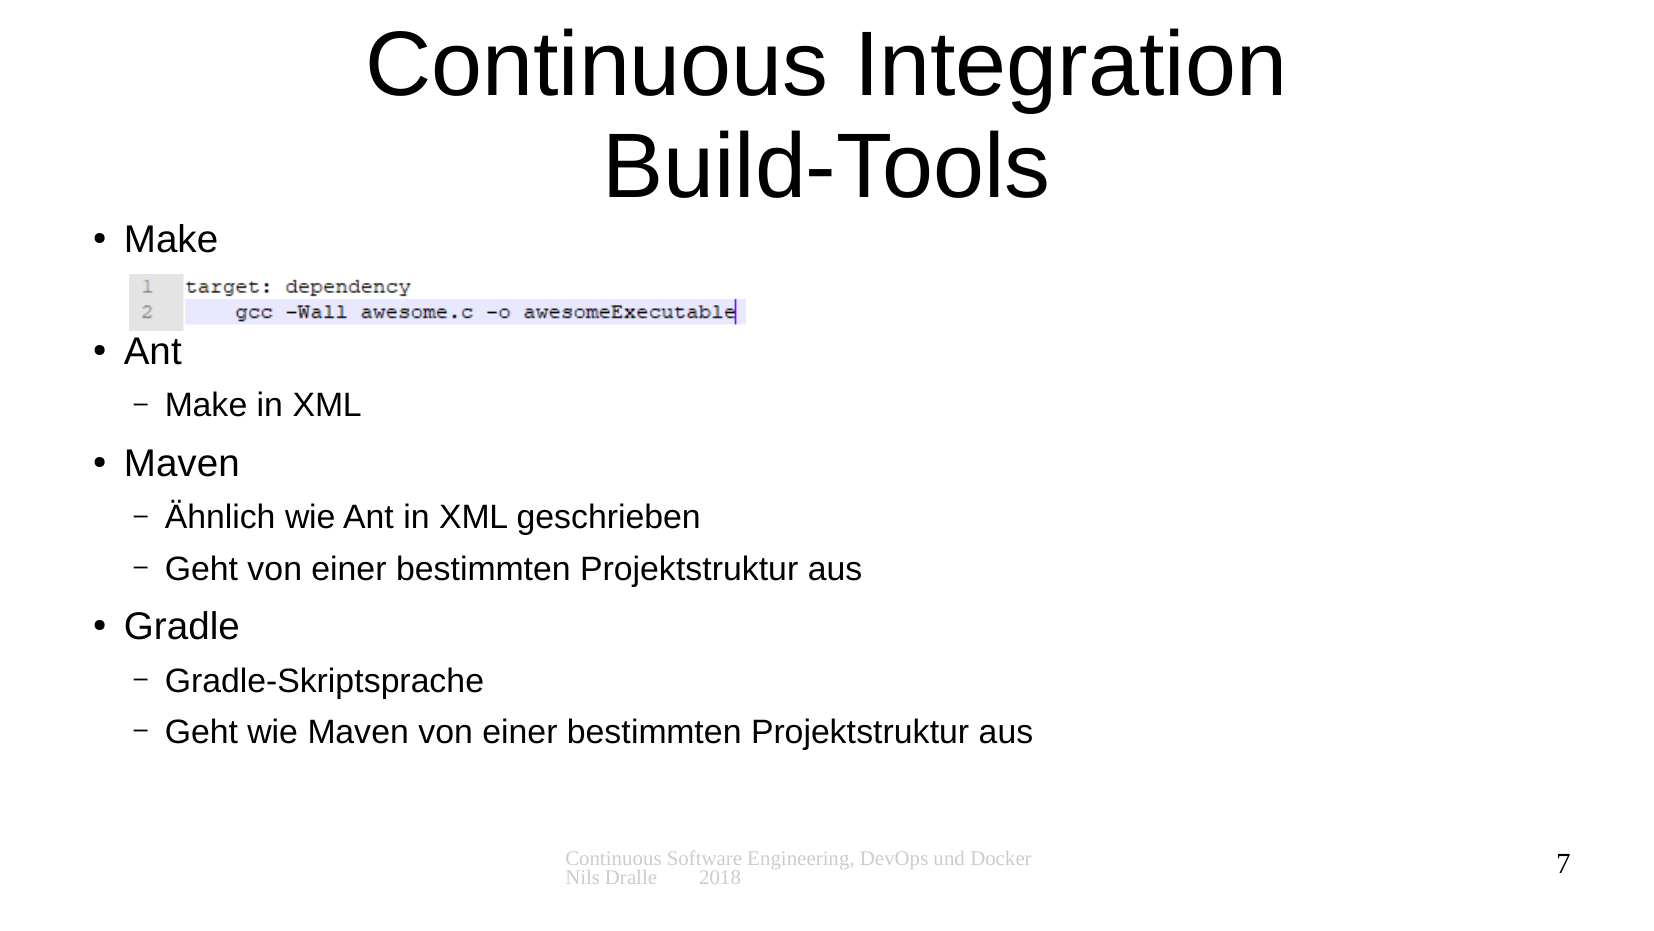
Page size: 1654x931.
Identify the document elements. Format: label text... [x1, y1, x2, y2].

list Make Ant Make in XML Maven Ähnlich wie Ant in XML geschrieben Geht von einer bestimmten Projektstruktur aus Gradle Gradle-Skriptsprache Geht wie Maven von einer bestimmten Projektstruktur aus [82, 217, 1571, 758]
title Continuous Integration Build-Tools [82, 12, 1571, 217]
picture [129, 274, 746, 331]
